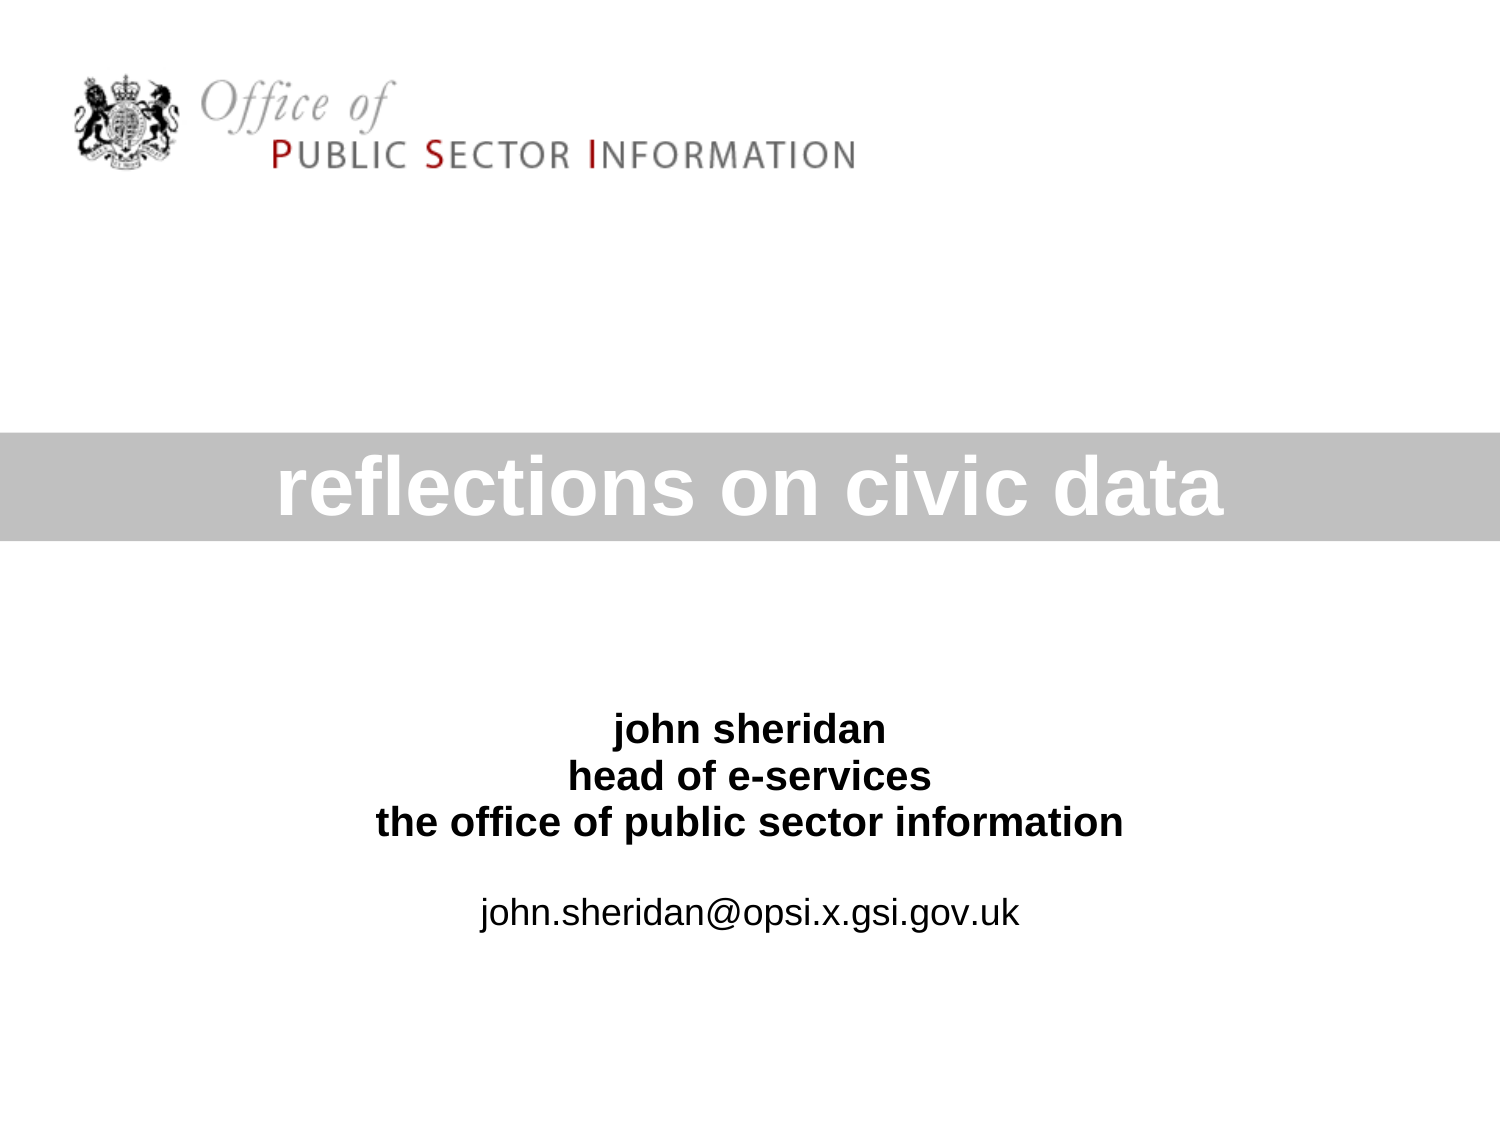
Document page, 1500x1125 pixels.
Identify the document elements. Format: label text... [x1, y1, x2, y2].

text_box reflections on civic data [0, 432, 1500, 542]
text_box john sheridan head of e-services the office of public sector information john.sheridan@opsi.x.gsi.gov.uk [0, 651, 1500, 984]
picture [64, 66, 865, 181]
